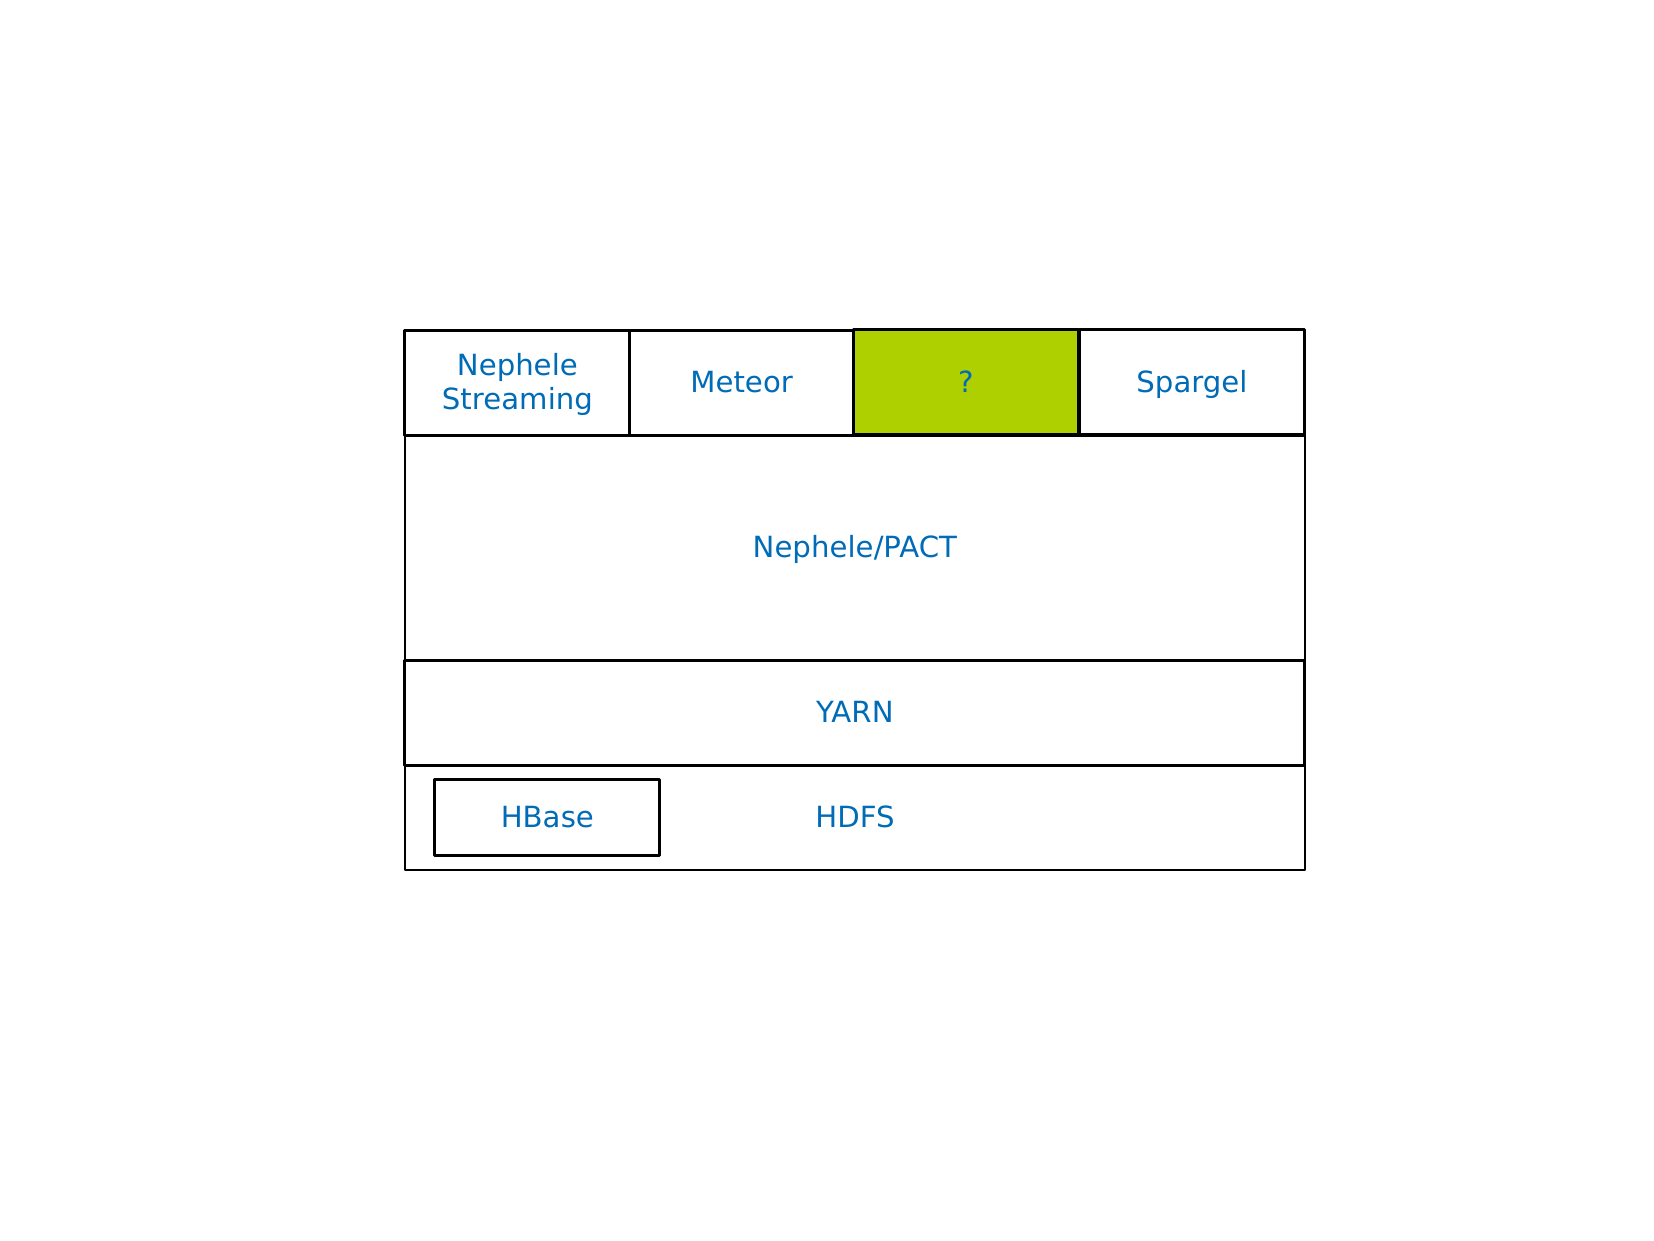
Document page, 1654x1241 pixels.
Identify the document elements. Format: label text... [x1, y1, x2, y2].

text_box YARN [404, 660, 1305, 766]
text_box Spargel [1079, 329, 1305, 435]
text_box HBase [434, 779, 660, 856]
text_box Meteor [630, 330, 855, 436]
text_box ? [853, 329, 1079, 435]
text_box Nephele/PACT [405, 435, 1306, 661]
text_box Nephele Streaming [404, 330, 630, 436]
text_box HDFS [405, 765, 1306, 871]
